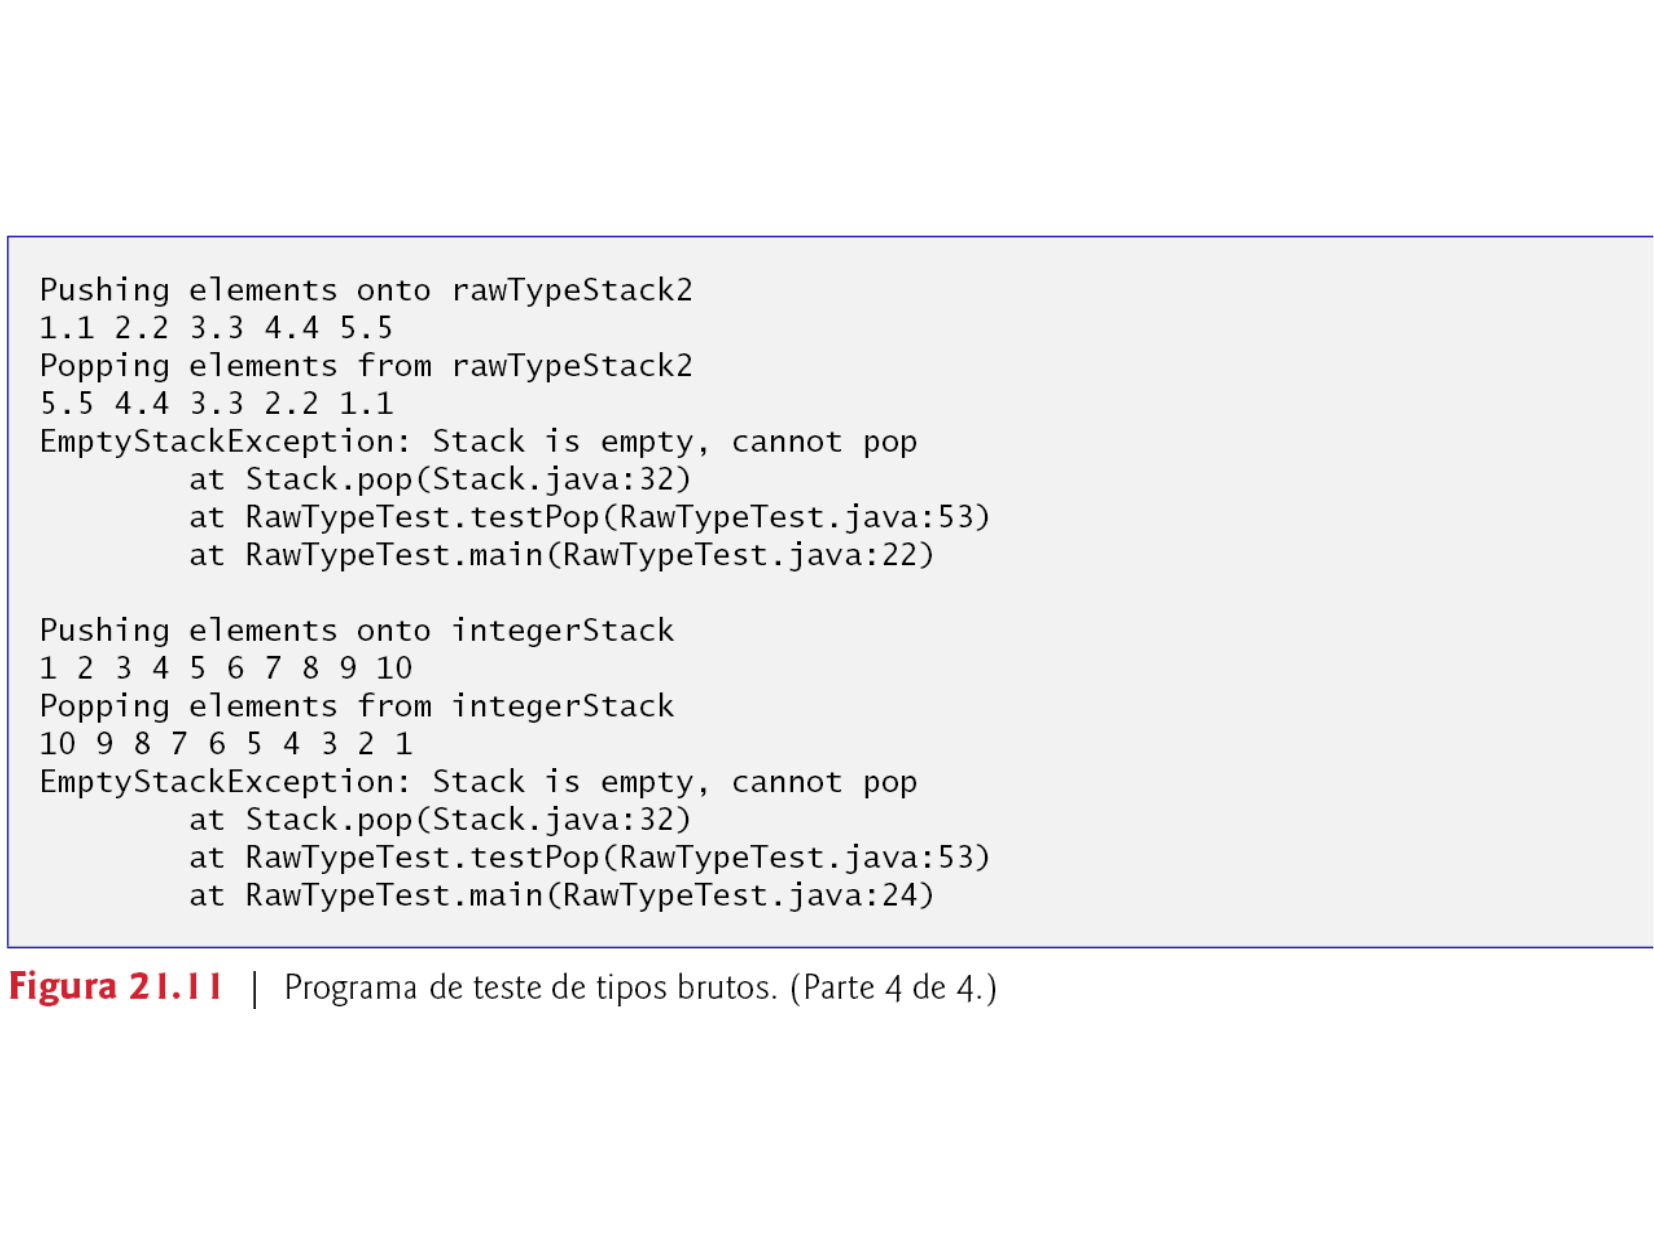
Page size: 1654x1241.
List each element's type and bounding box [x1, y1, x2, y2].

picture [6, 235, 1654, 1009]
